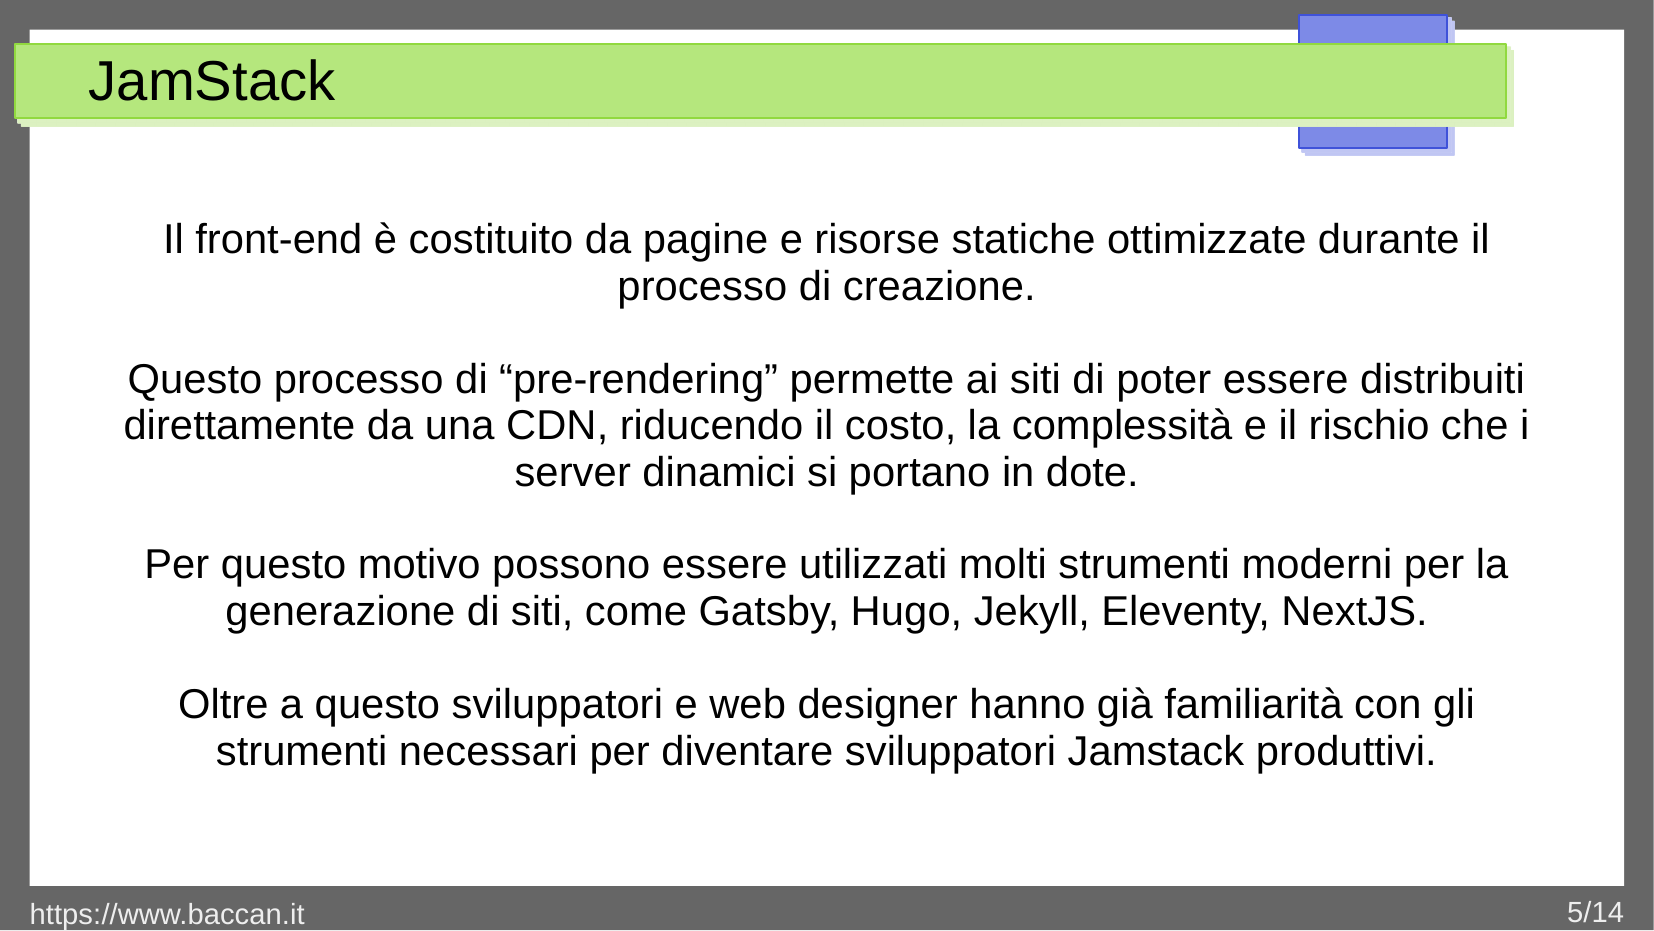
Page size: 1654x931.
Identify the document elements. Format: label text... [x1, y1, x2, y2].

title JamStack [88, 44, 1506, 119]
text_box Il front-end è costituito da pagine e risorse statiche ottimizzate durante il processo di creazione. Questo processo di “pre-rendering” permette ai siti di poter essere distribuiti direttamente da una CDN, riducendo il costo, la complessità e il rischio che i server dinamici si portano in dote. Per questo motivo possono essere utilizzati molti strumenti moderni per la generazione di siti, come Gatsby, Hugo, Jekyll, Eleventy, NextJS. Oltre a questo sviluppatori e web designer hanno già familiarità con gli strumenti necessari per diventare sviluppatori Jamstack produttivi. [88, 169, 1565, 821]
